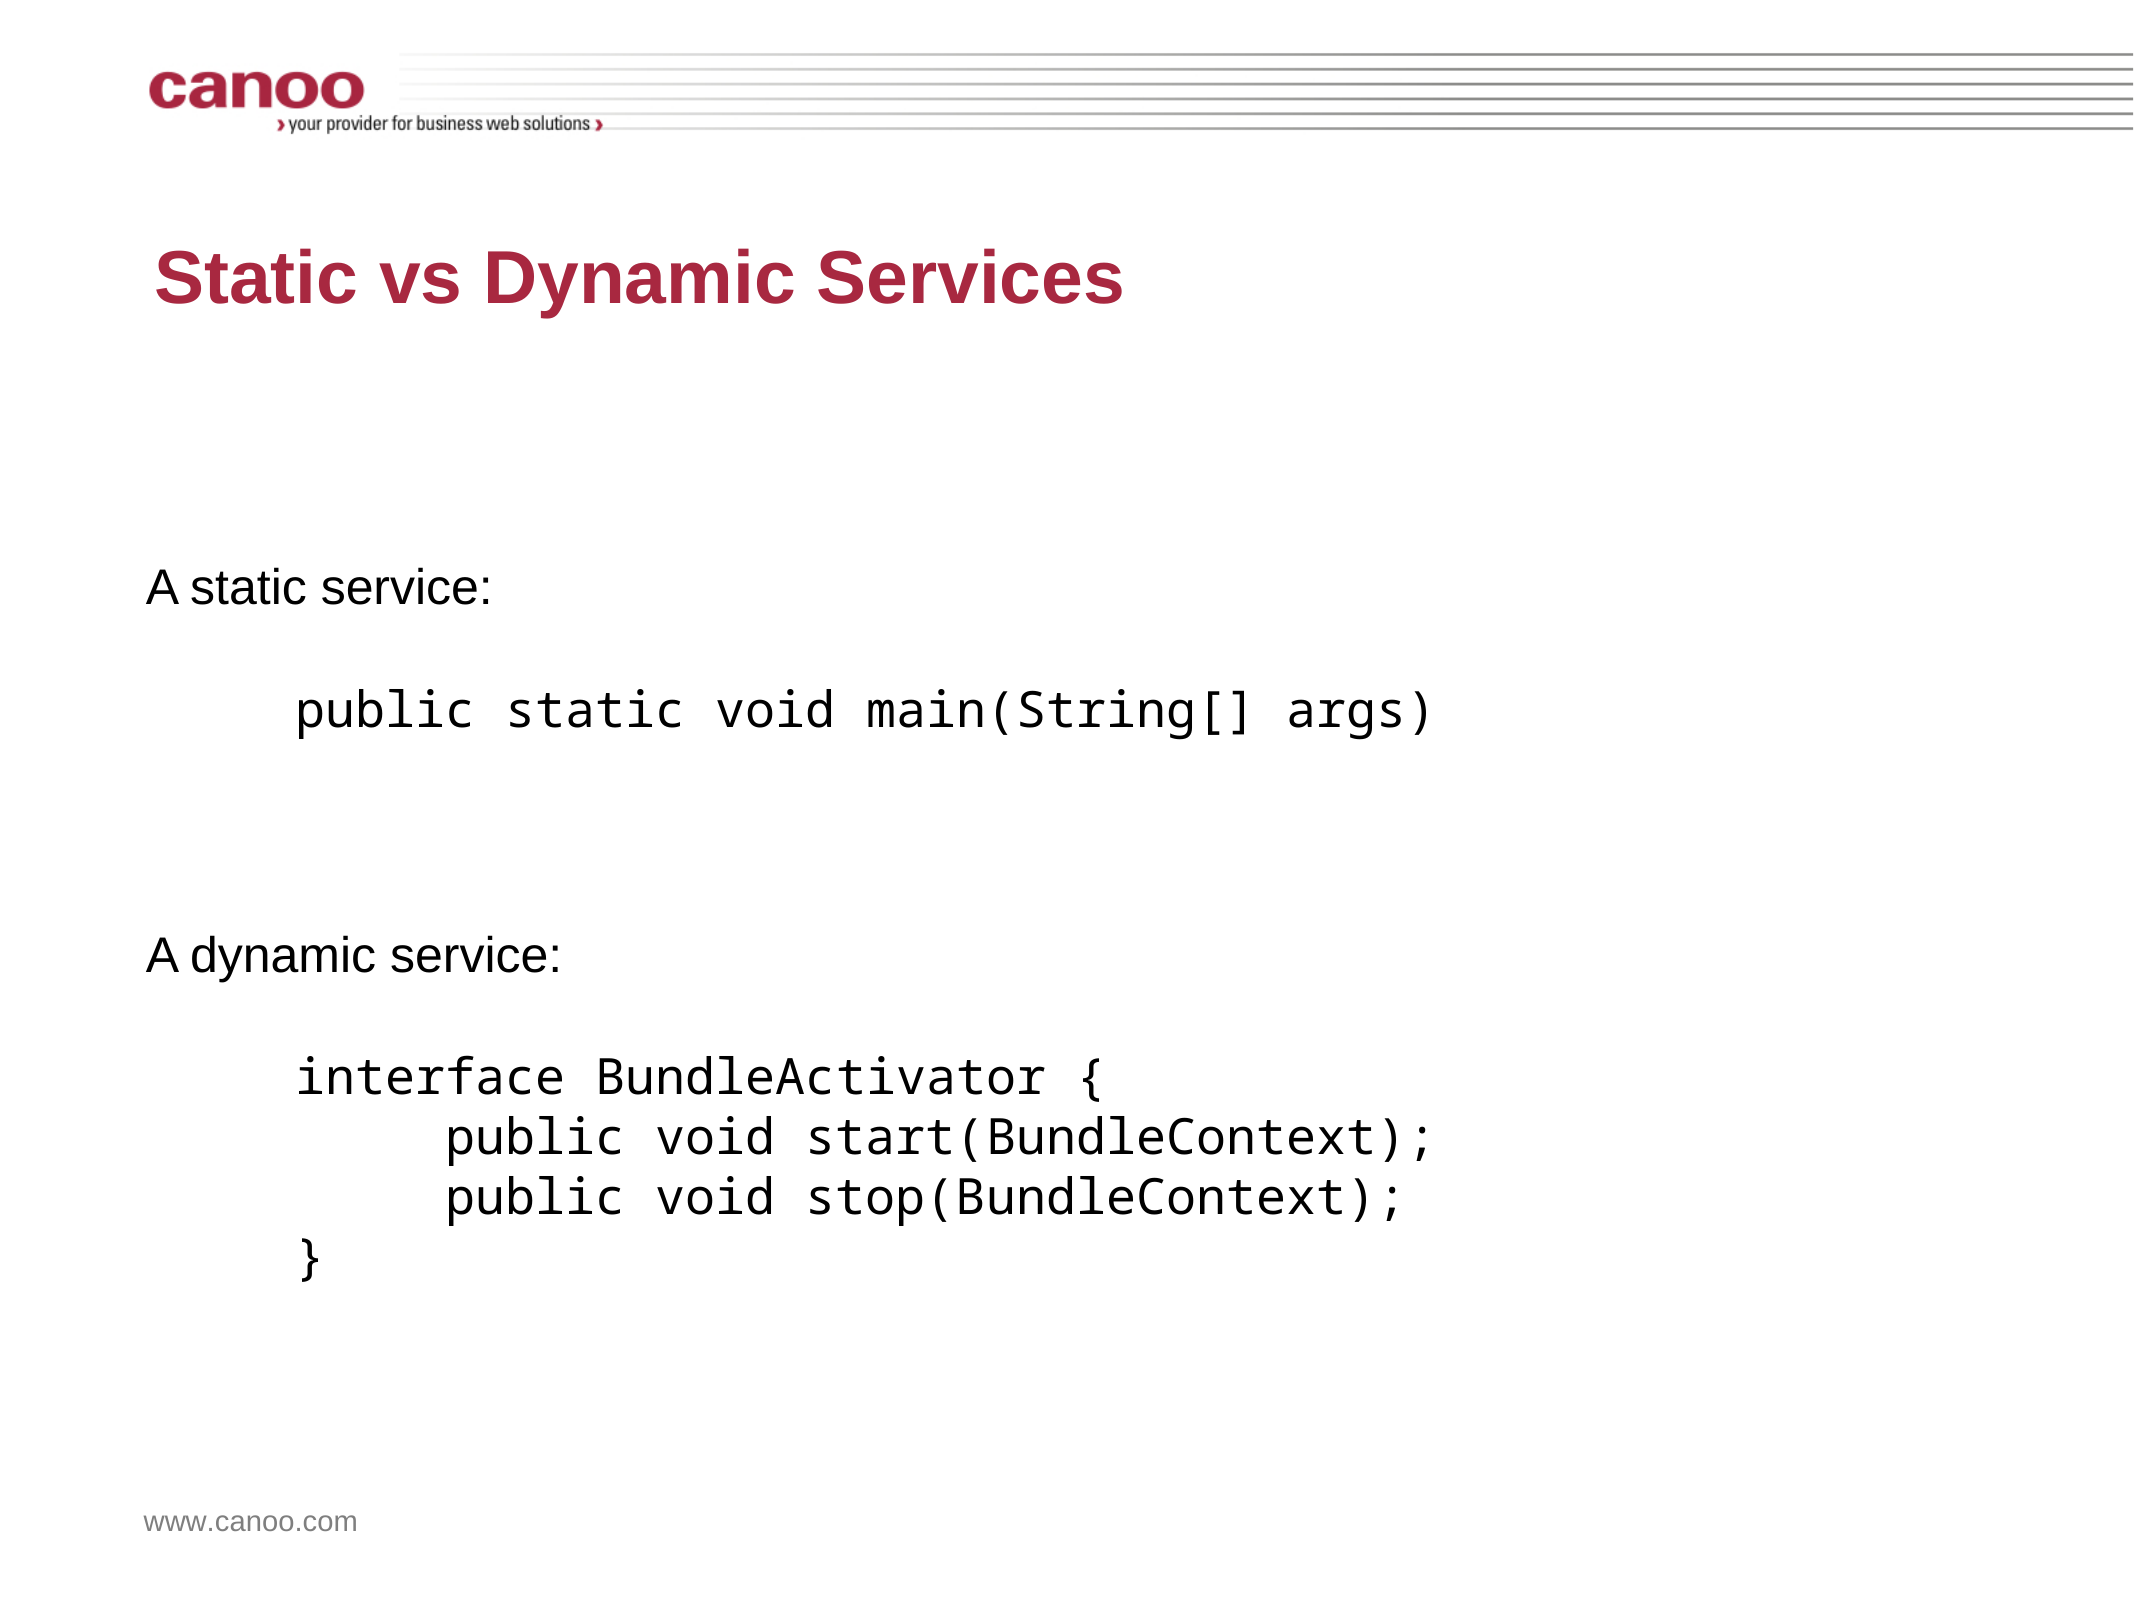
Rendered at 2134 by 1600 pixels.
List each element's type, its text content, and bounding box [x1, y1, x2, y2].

picture [0, 21, 2134, 188]
title Static vs Dynamic Services [145, 220, 1961, 328]
subtitle A static service: public static void main(String[] args) A dynamic service: interface BundleActivator { public void start(BundleContext); public void stop(BundleContext); } [145, 391, 1959, 1448]
